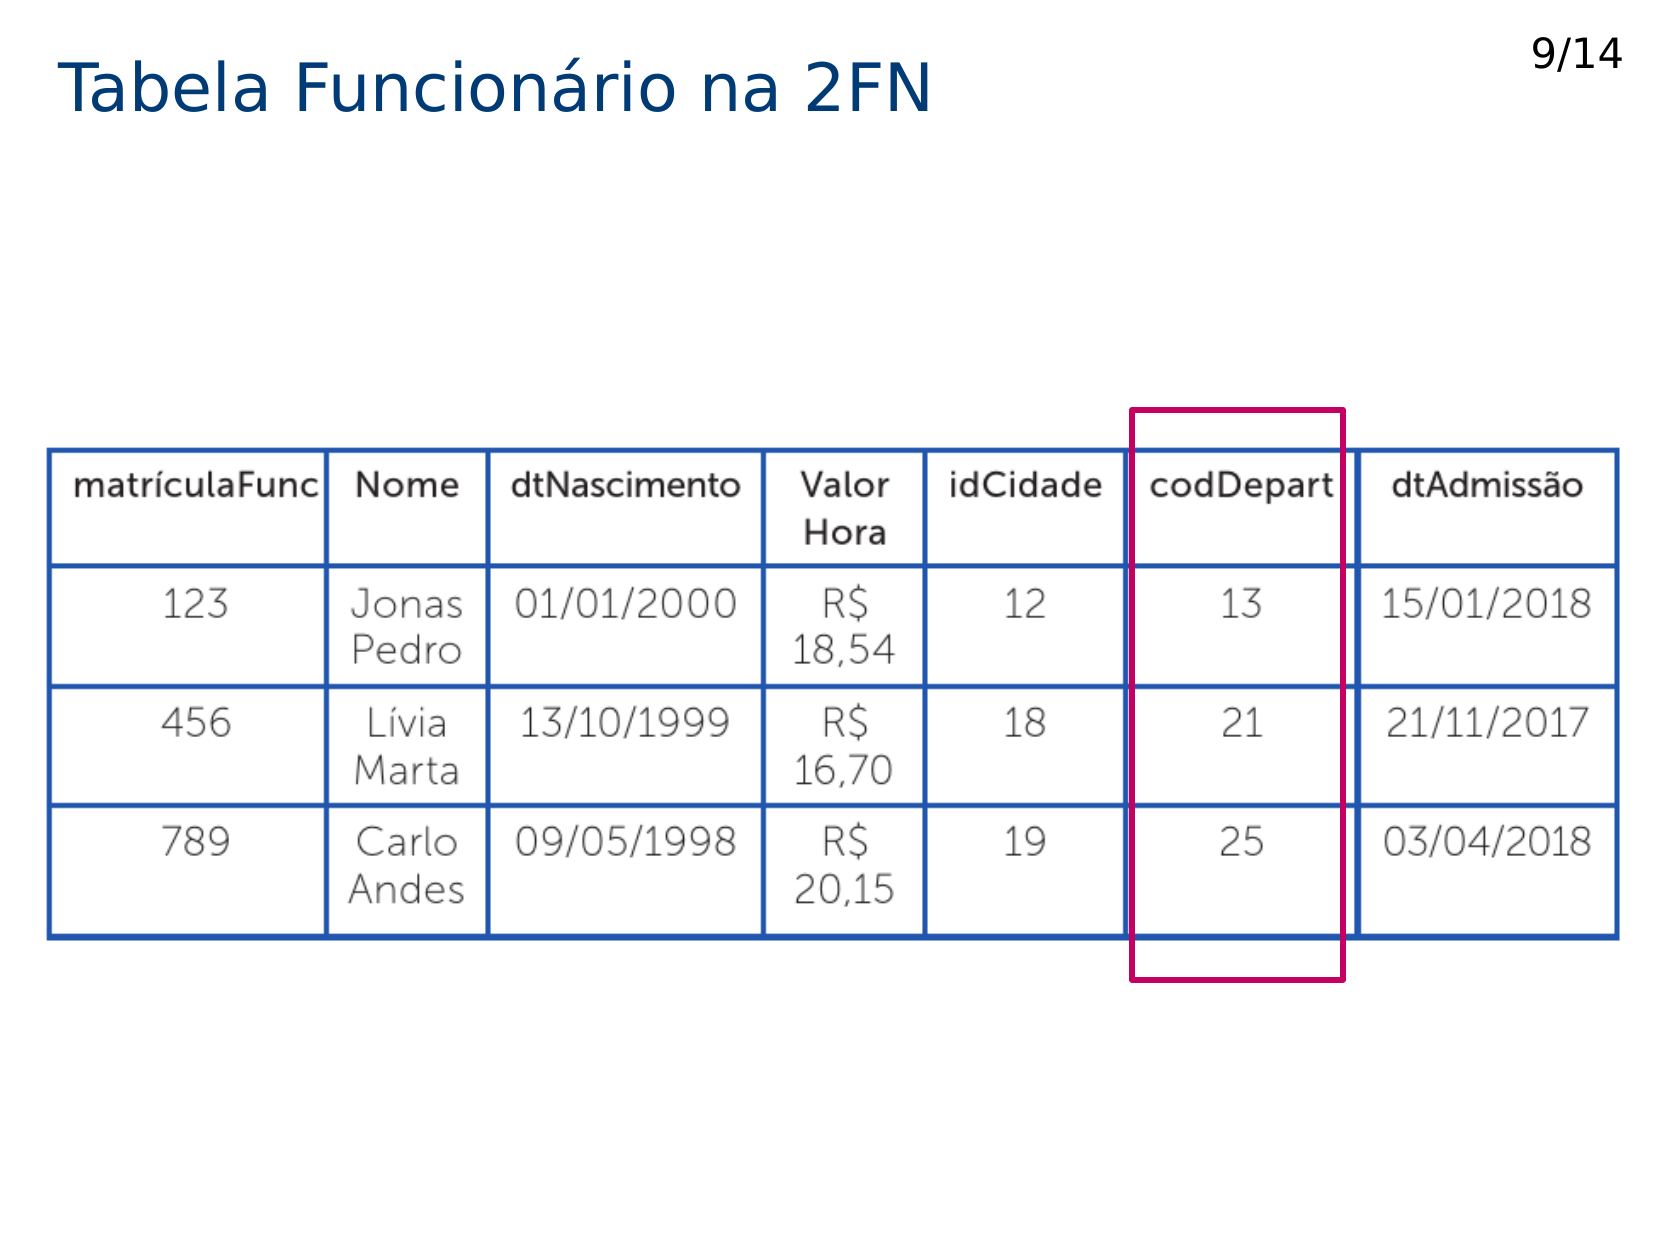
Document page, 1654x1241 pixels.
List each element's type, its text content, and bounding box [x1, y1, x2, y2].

picture [1135, 443, 1340, 946]
title Tabela Funcionário na 2FN [59, 29, 1506, 148]
picture [42, 443, 1129, 946]
picture [1346, 443, 1625, 946]
